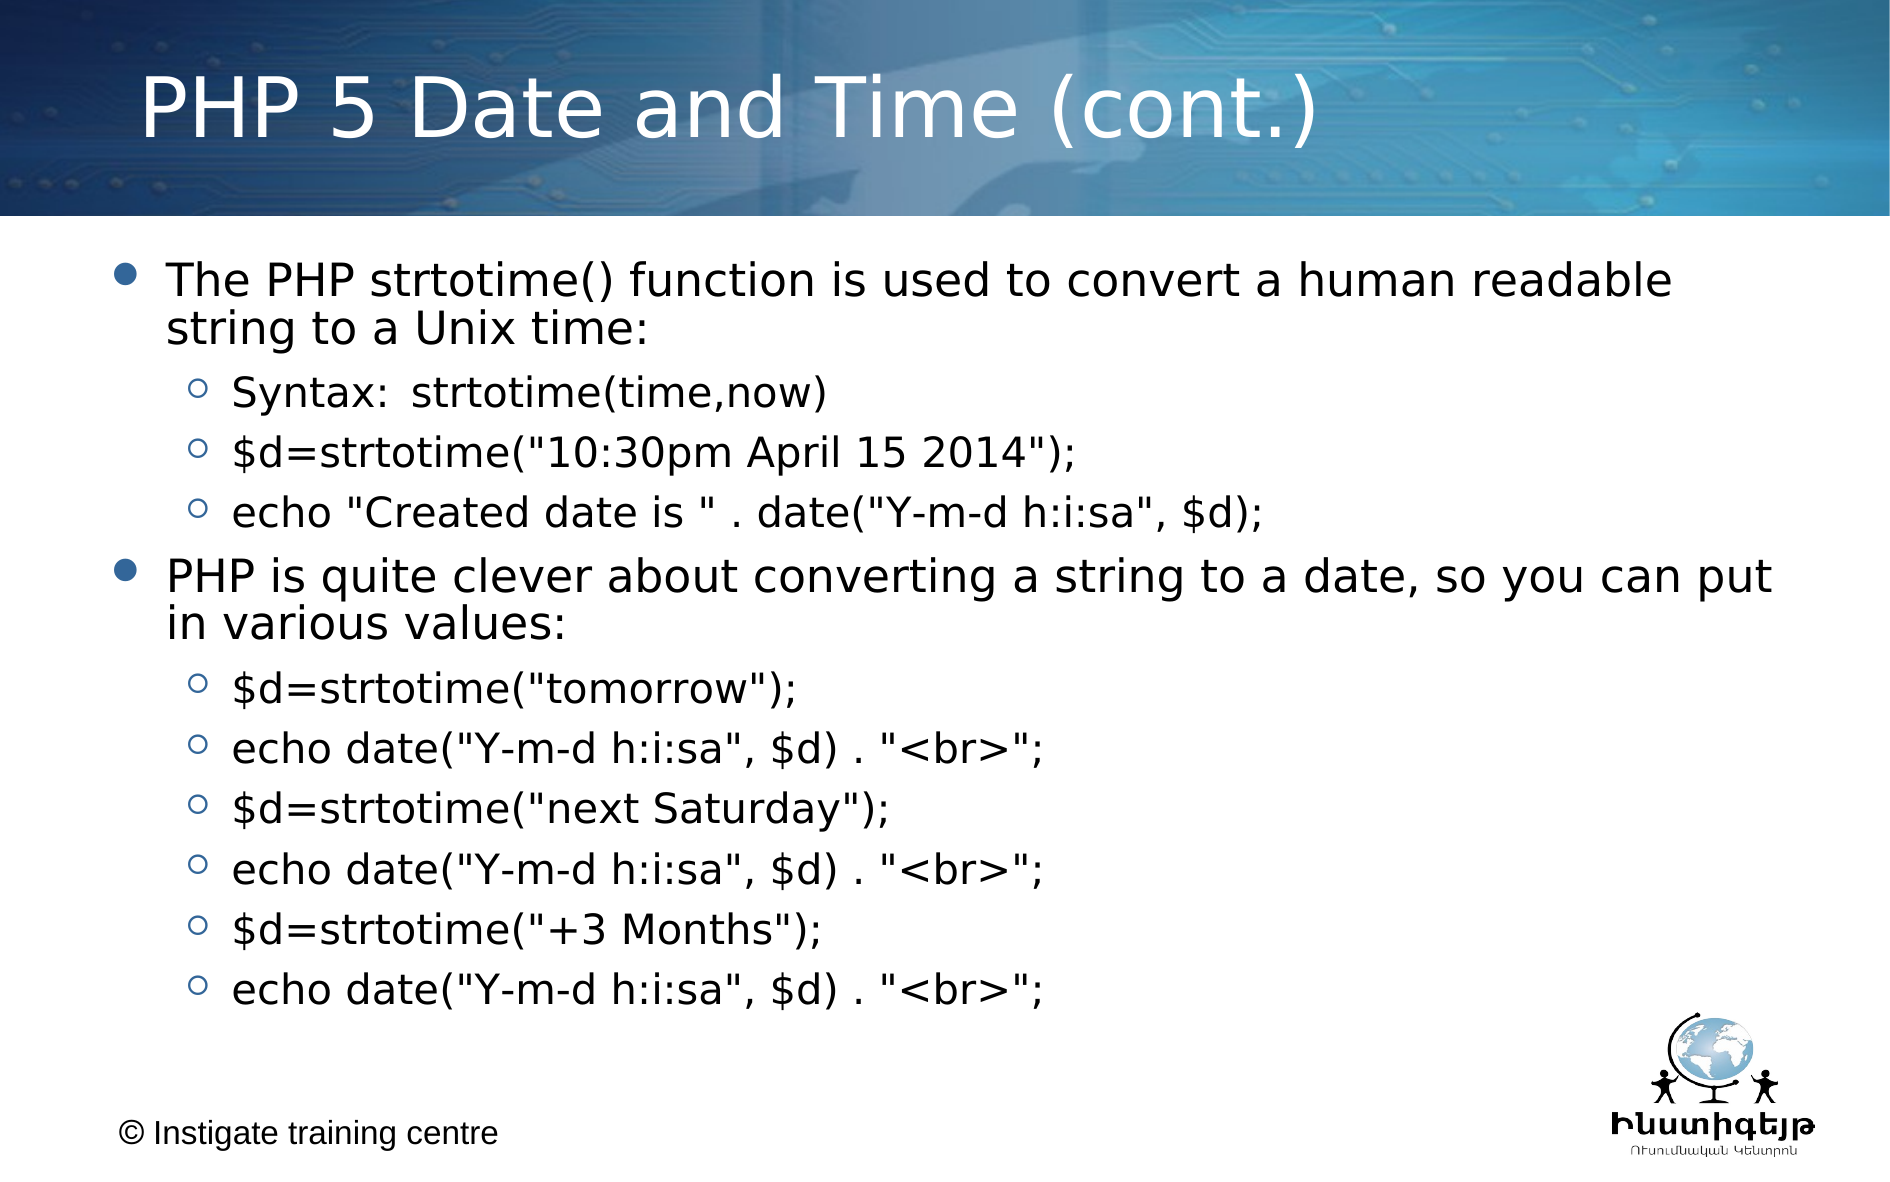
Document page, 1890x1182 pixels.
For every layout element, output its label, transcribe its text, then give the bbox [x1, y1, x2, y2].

picture [1612, 1012, 1815, 1157]
list The PHP strtotime() function is used to convert a human readable string to a Unix time: Syntax: strtotime(time,now) $d=strtotime("10:30pm April 15 2014"); echo "Created date is " . date("Y-m-d h:i:sa", $d); PHP is quite clever about converting a string to a date, so you can put in various values: $d=strtotime("tomorrow"); echo date("Y-m-d h:i:sa", $d) . "<br>"; $d=strtotime("next Saturday"); echo date("Y-m-d h:i:sa", $d) . "<br>"; $d=strtotime("+3 Months"); echo date("Y-m-d h:i:sa", $d) . "<br>"; [110, 258, 1801, 286]
picture [0, 0, 1890, 216]
